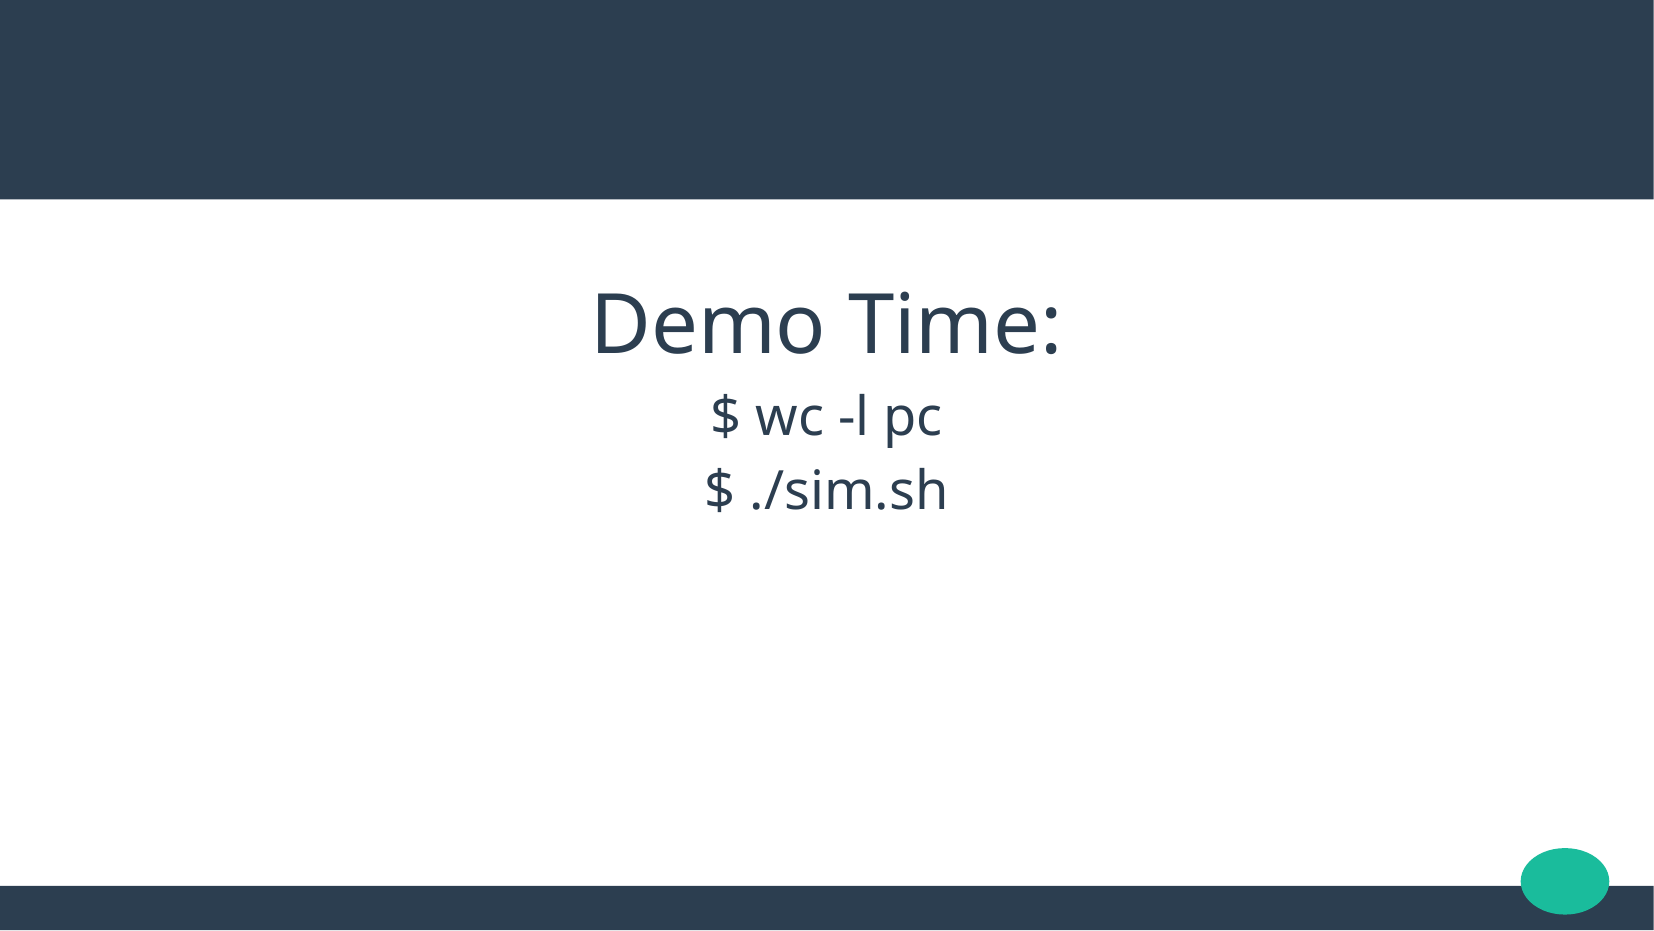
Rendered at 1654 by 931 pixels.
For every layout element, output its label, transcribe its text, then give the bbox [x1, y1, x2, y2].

subtitle Demo Time: $ wc -l pc $ ./sim.sh [59, 166, 1595, 714]
